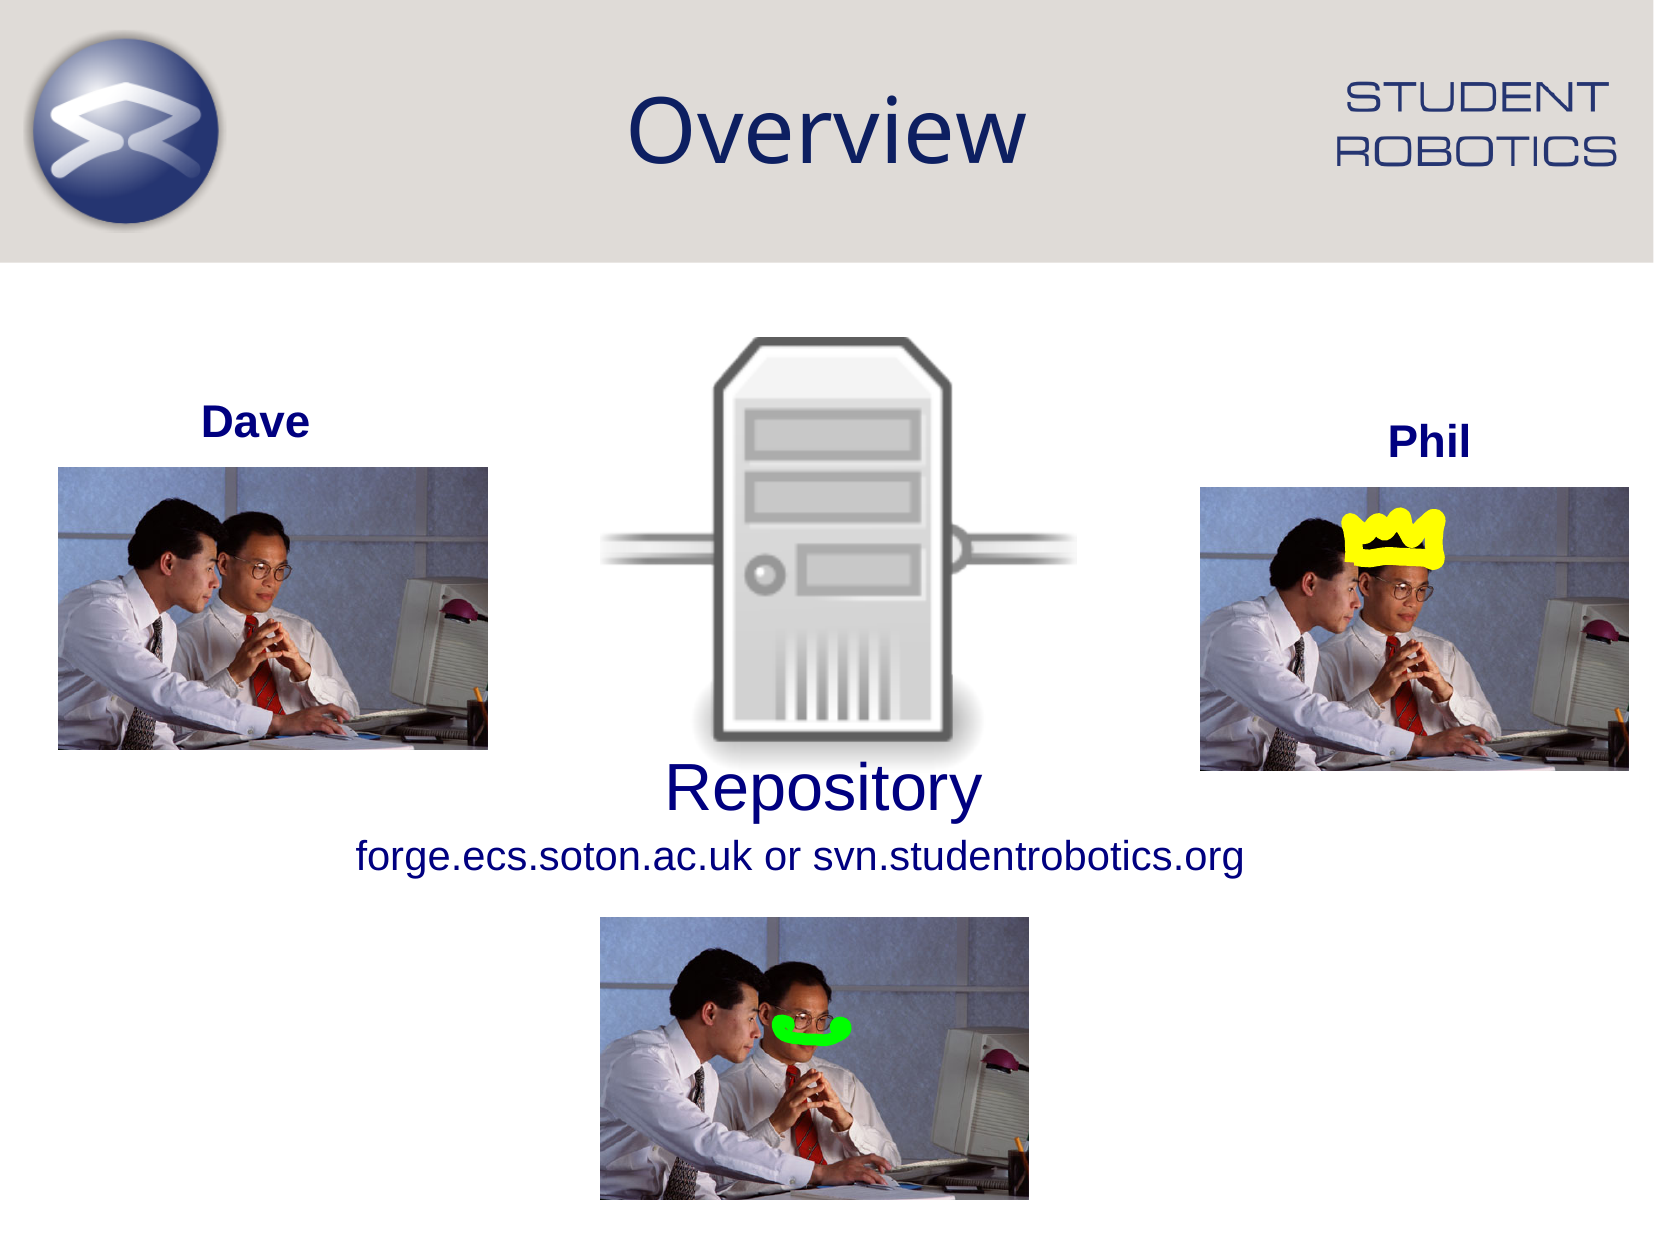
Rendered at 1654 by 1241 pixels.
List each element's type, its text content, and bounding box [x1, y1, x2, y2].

title Overview [82, 7, 1571, 250]
picture [58, 467, 488, 751]
picture [1200, 487, 1629, 771]
text_box Repository [664, 750, 983, 833]
text_box forge.ecs.soton.ac.uk or svn.studentrobotics.org [355, 833, 1246, 886]
picture [1571, 68, 1633, 174]
picture [600, 917, 1029, 1201]
text_box Phil [1387, 415, 1472, 475]
picture [600, 337, 1077, 774]
text_box Dave [200, 395, 311, 456]
picture [9, 19, 82, 245]
